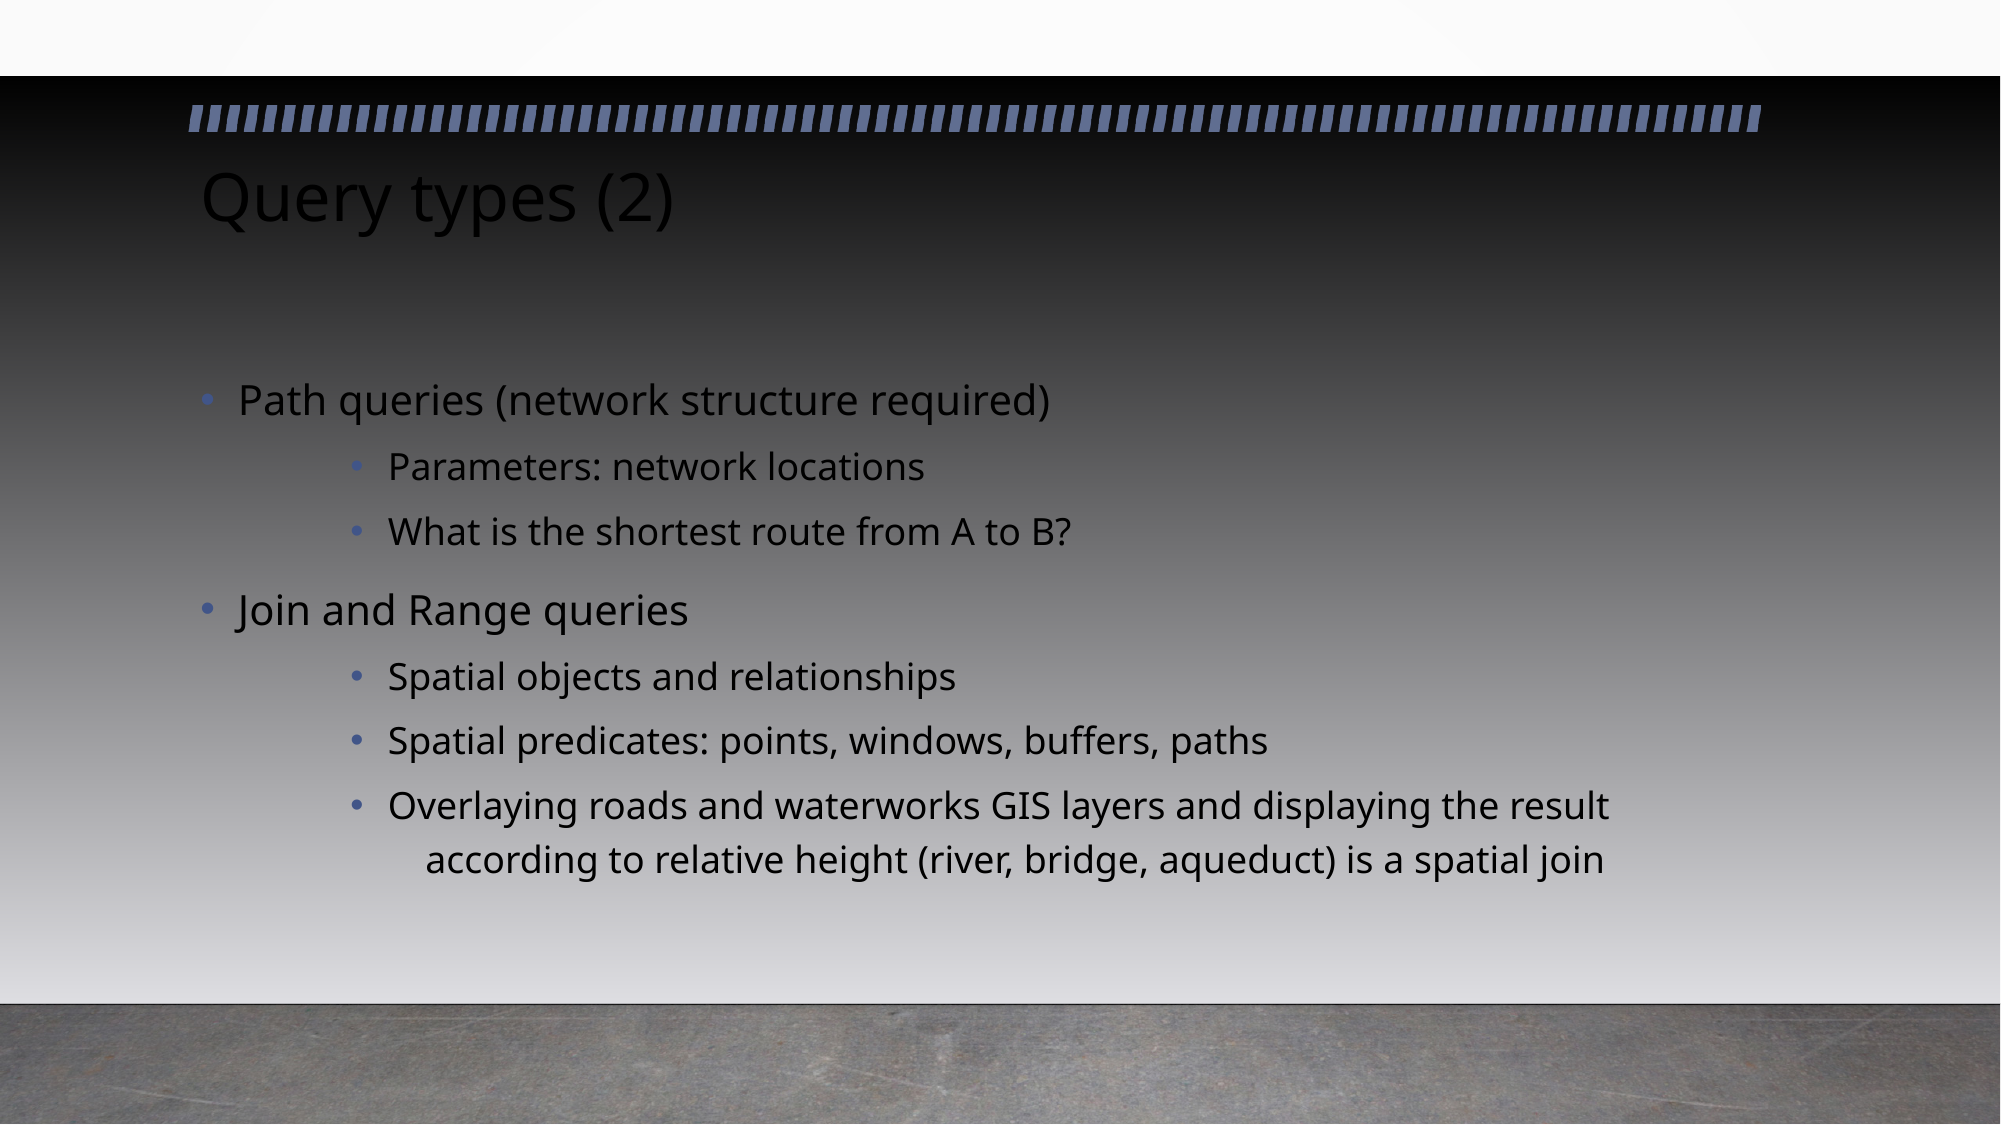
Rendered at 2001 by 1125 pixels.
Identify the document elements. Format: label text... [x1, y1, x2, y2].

title Query types (2) [185, 156, 1761, 329]
list Path queries (network structure required) Parameters: network locations What is the shortest route from A to B? Join and Range queries Spatial objects and relationships Spatial predicates: points, windows, buffers, paths Overlaying roads and waterworks GIS layers and displaying the result according to relative height (river, bridge, aqueduct) is a spatial join [185, 356, 1761, 897]
